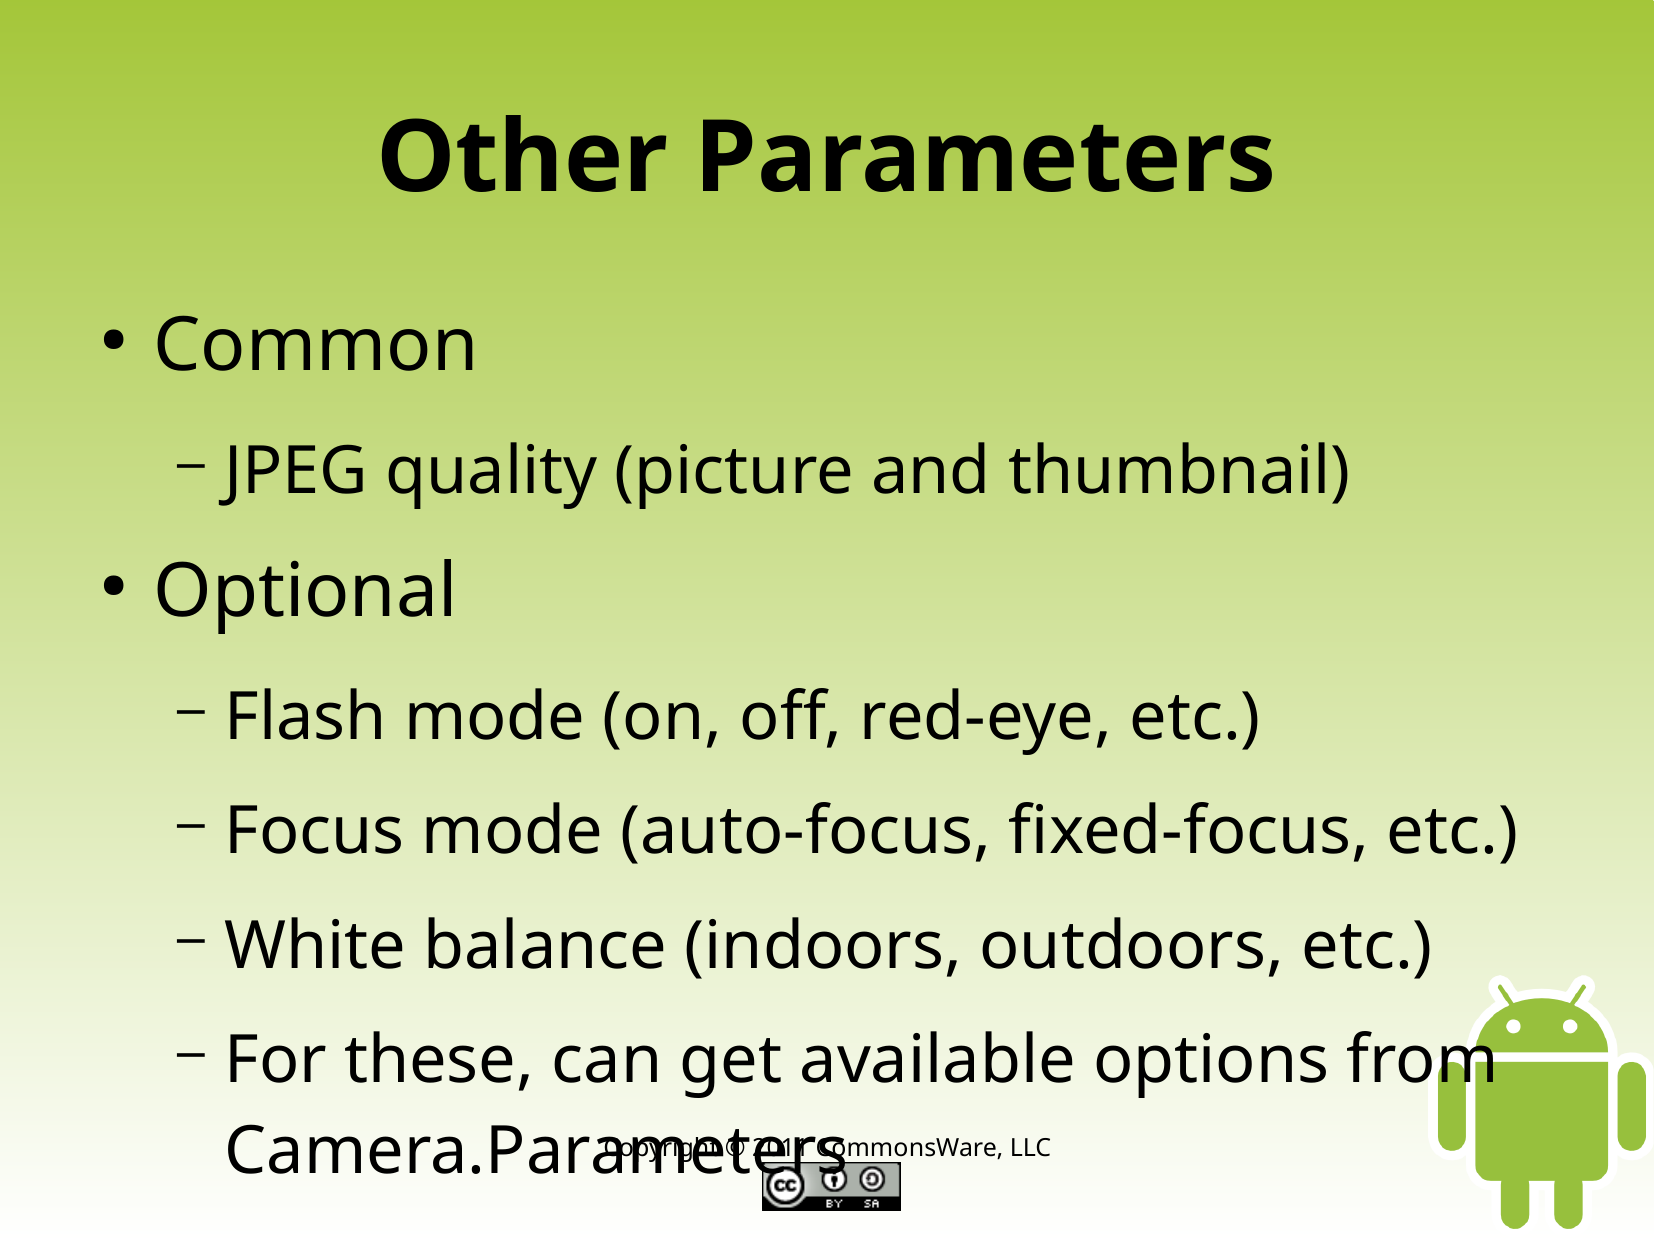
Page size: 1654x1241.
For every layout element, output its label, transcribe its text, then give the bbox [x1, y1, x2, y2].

list Common JPEG quality (picture and thumbnail) Optional Flash mode (on, off, red-eye, etc.) Focus mode (auto-focus, fixed-focus, etc.) White balance (indoors, outdoors, etc.) For these, can get available options from Camera.Parameters [82, 290, 1571, 1117]
picture [762, 1162, 901, 1211]
title Other Parameters [82, 49, 1571, 257]
picture [1428, 975, 1654, 1238]
